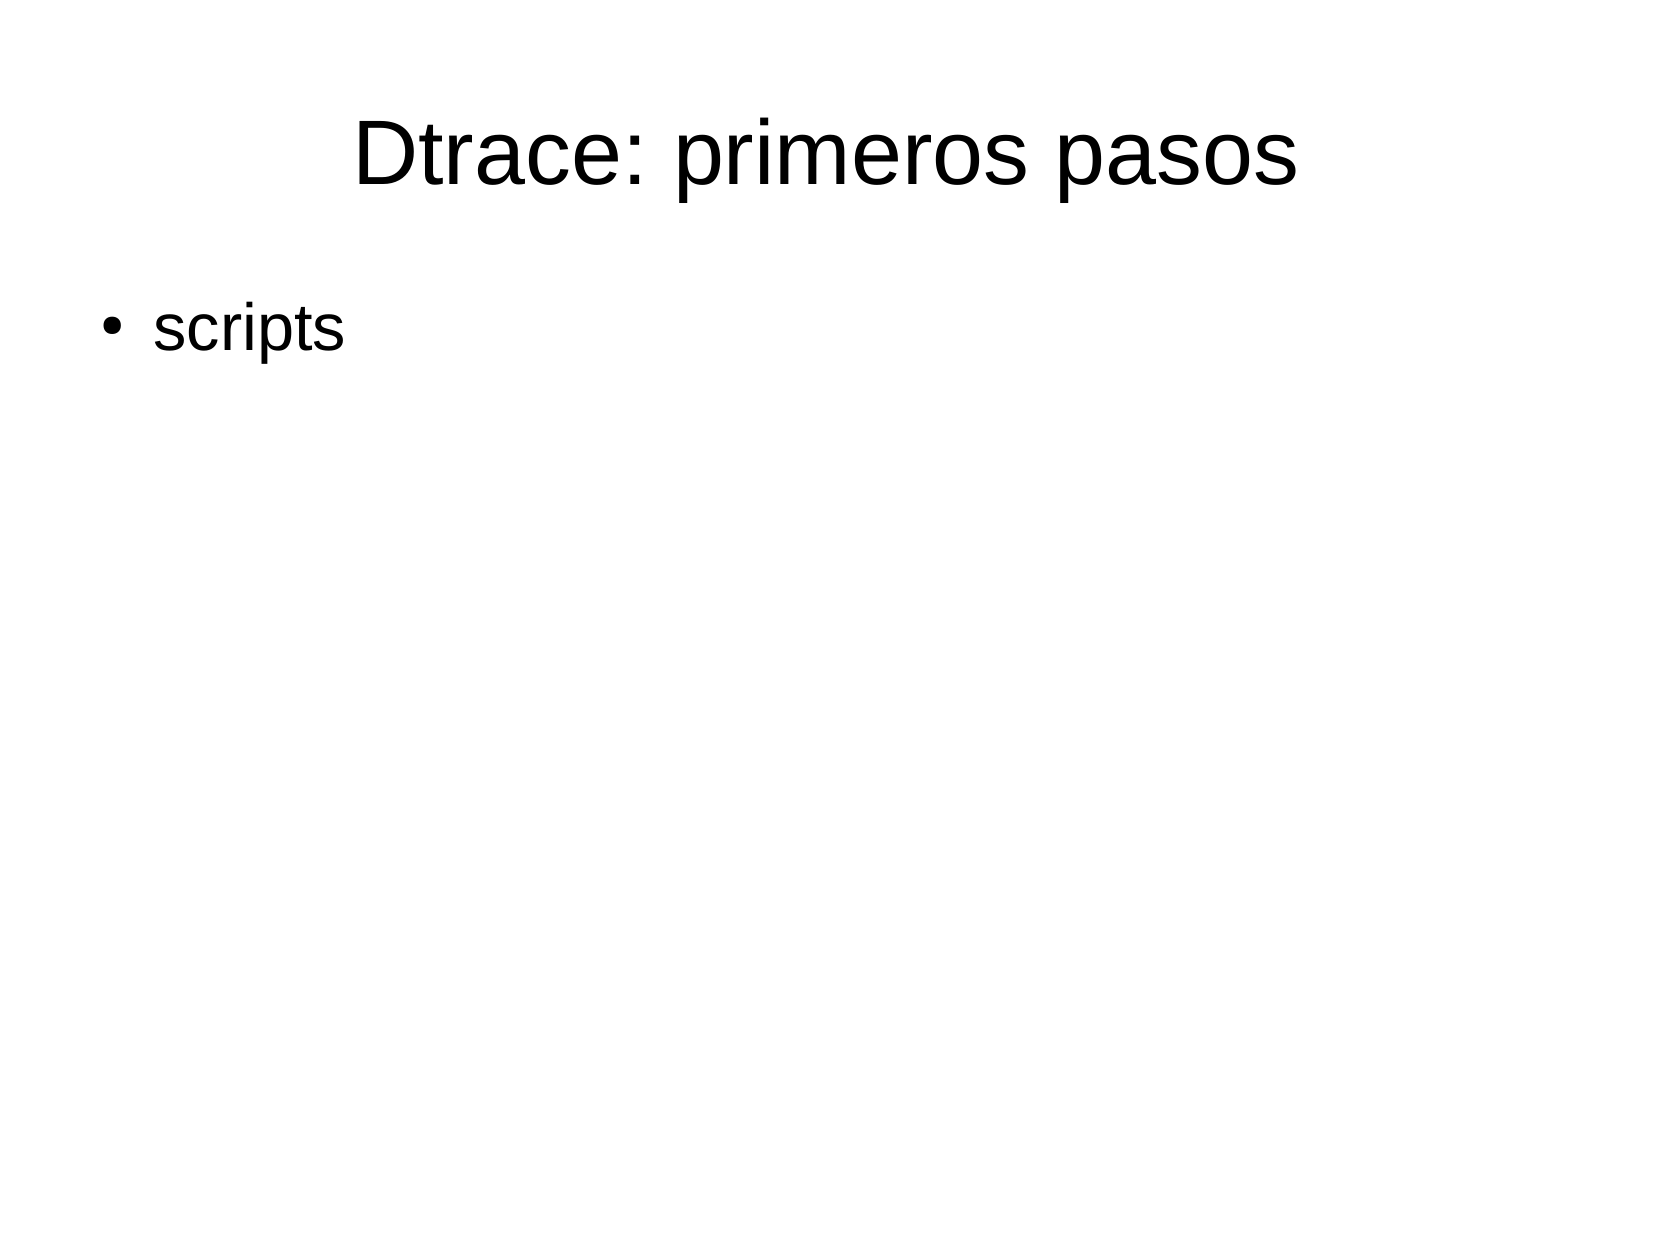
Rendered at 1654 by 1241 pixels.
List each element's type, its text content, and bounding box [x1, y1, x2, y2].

title Dtrace: primeros pasos [82, 49, 1571, 257]
list scripts [82, 290, 1571, 1010]
